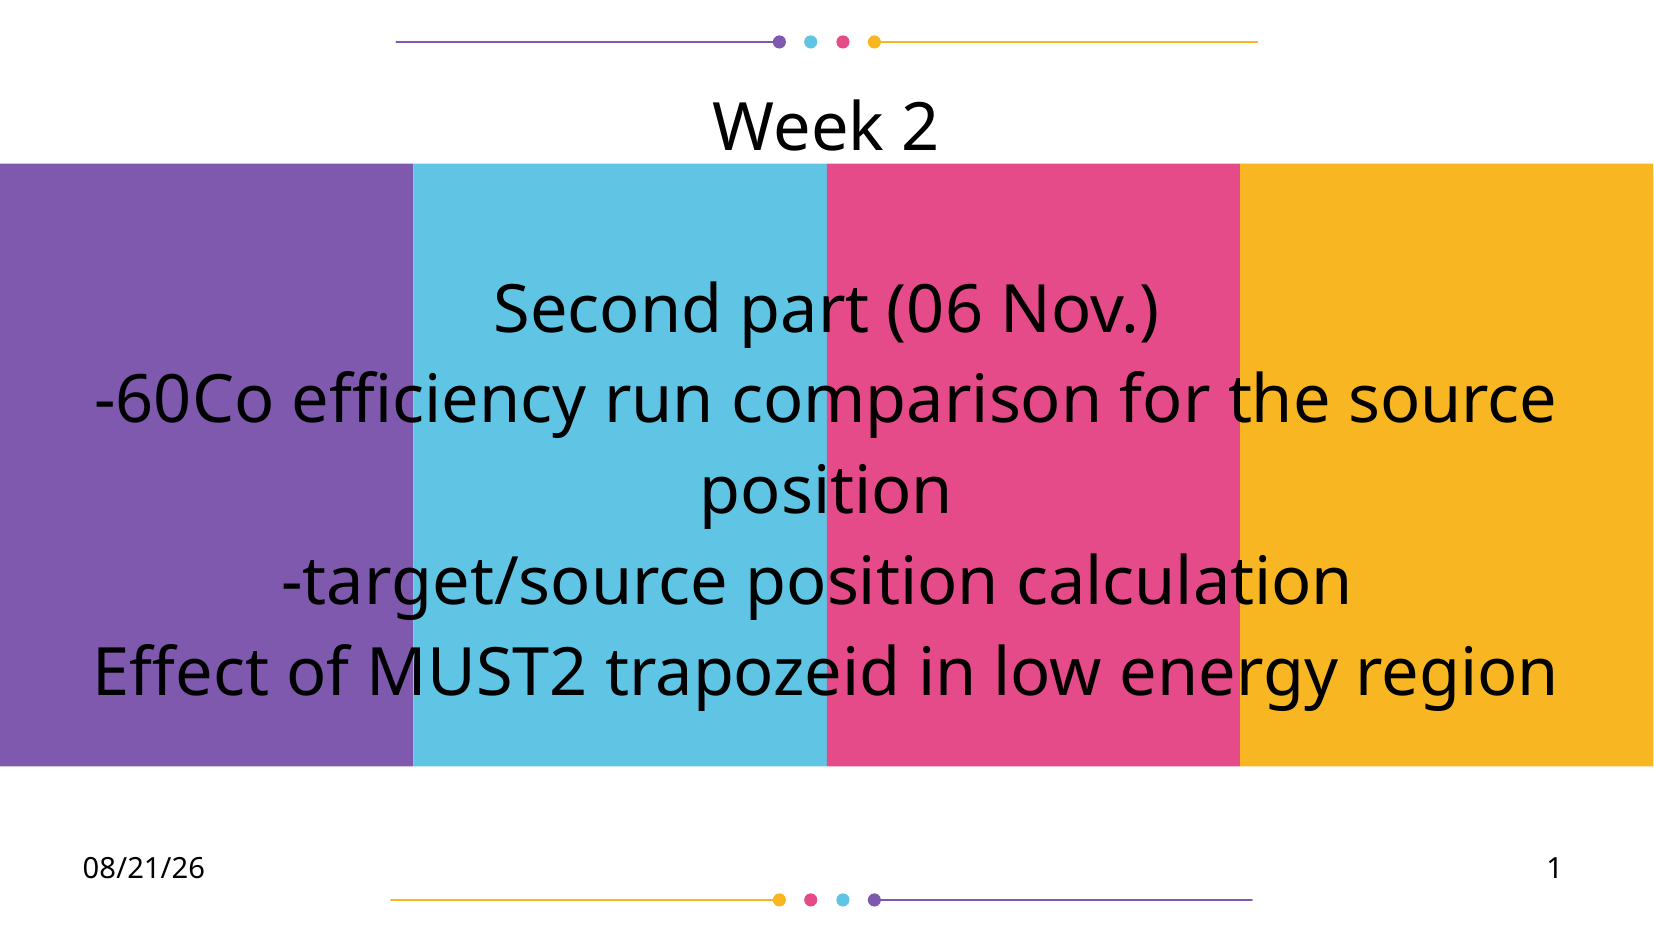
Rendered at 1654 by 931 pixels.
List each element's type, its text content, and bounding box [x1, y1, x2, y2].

subtitle Week 2 Second part (06 Nov.) -60Co efficiency run comparison for the source position -target/source position calculation Effect of MUST2 trapozeid in low energy region [82, 37, 1571, 758]
